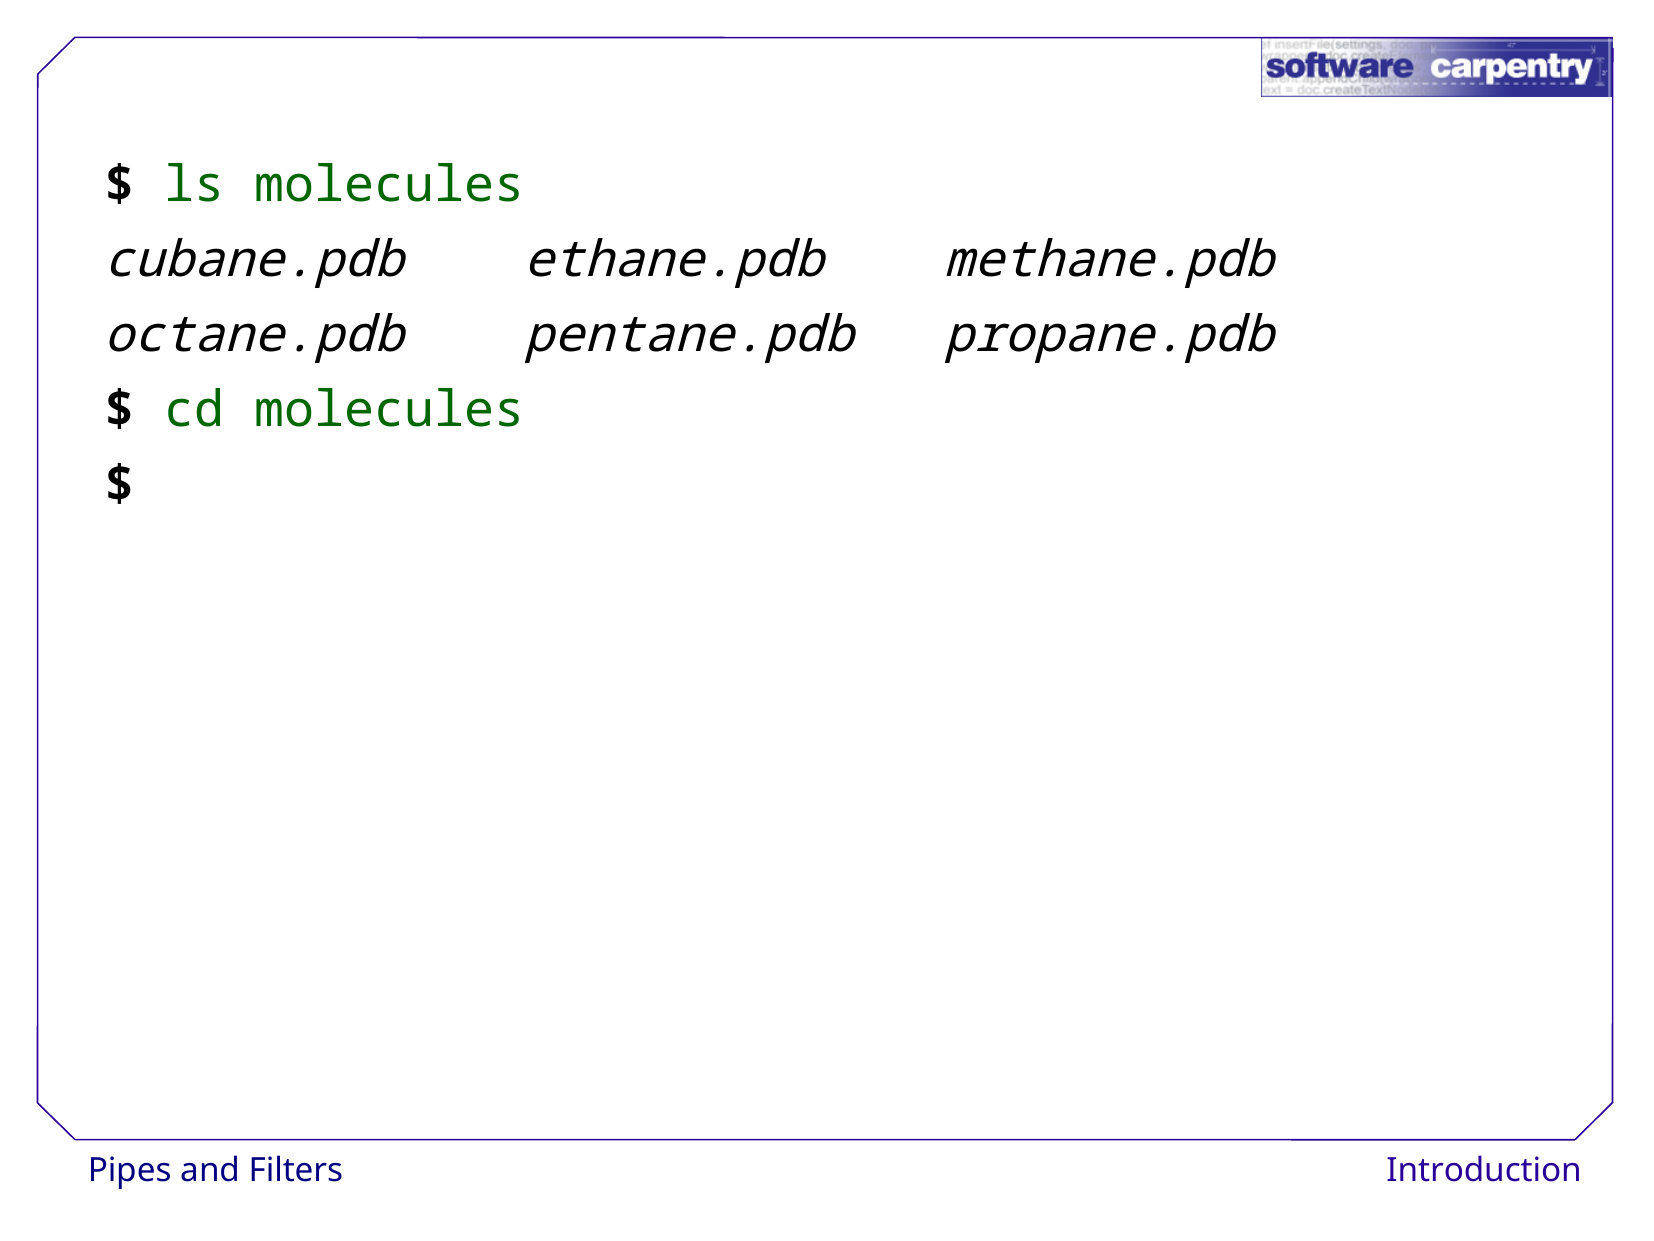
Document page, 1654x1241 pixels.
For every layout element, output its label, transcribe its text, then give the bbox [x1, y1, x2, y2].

text_box $ ls molecules cubane.pdb ethane.pdb methane.pdb octane.pdb pentane.pdb propane.pdb $ cd molecules $ [89, 128, 1512, 1131]
picture [1261, 39, 1613, 97]
